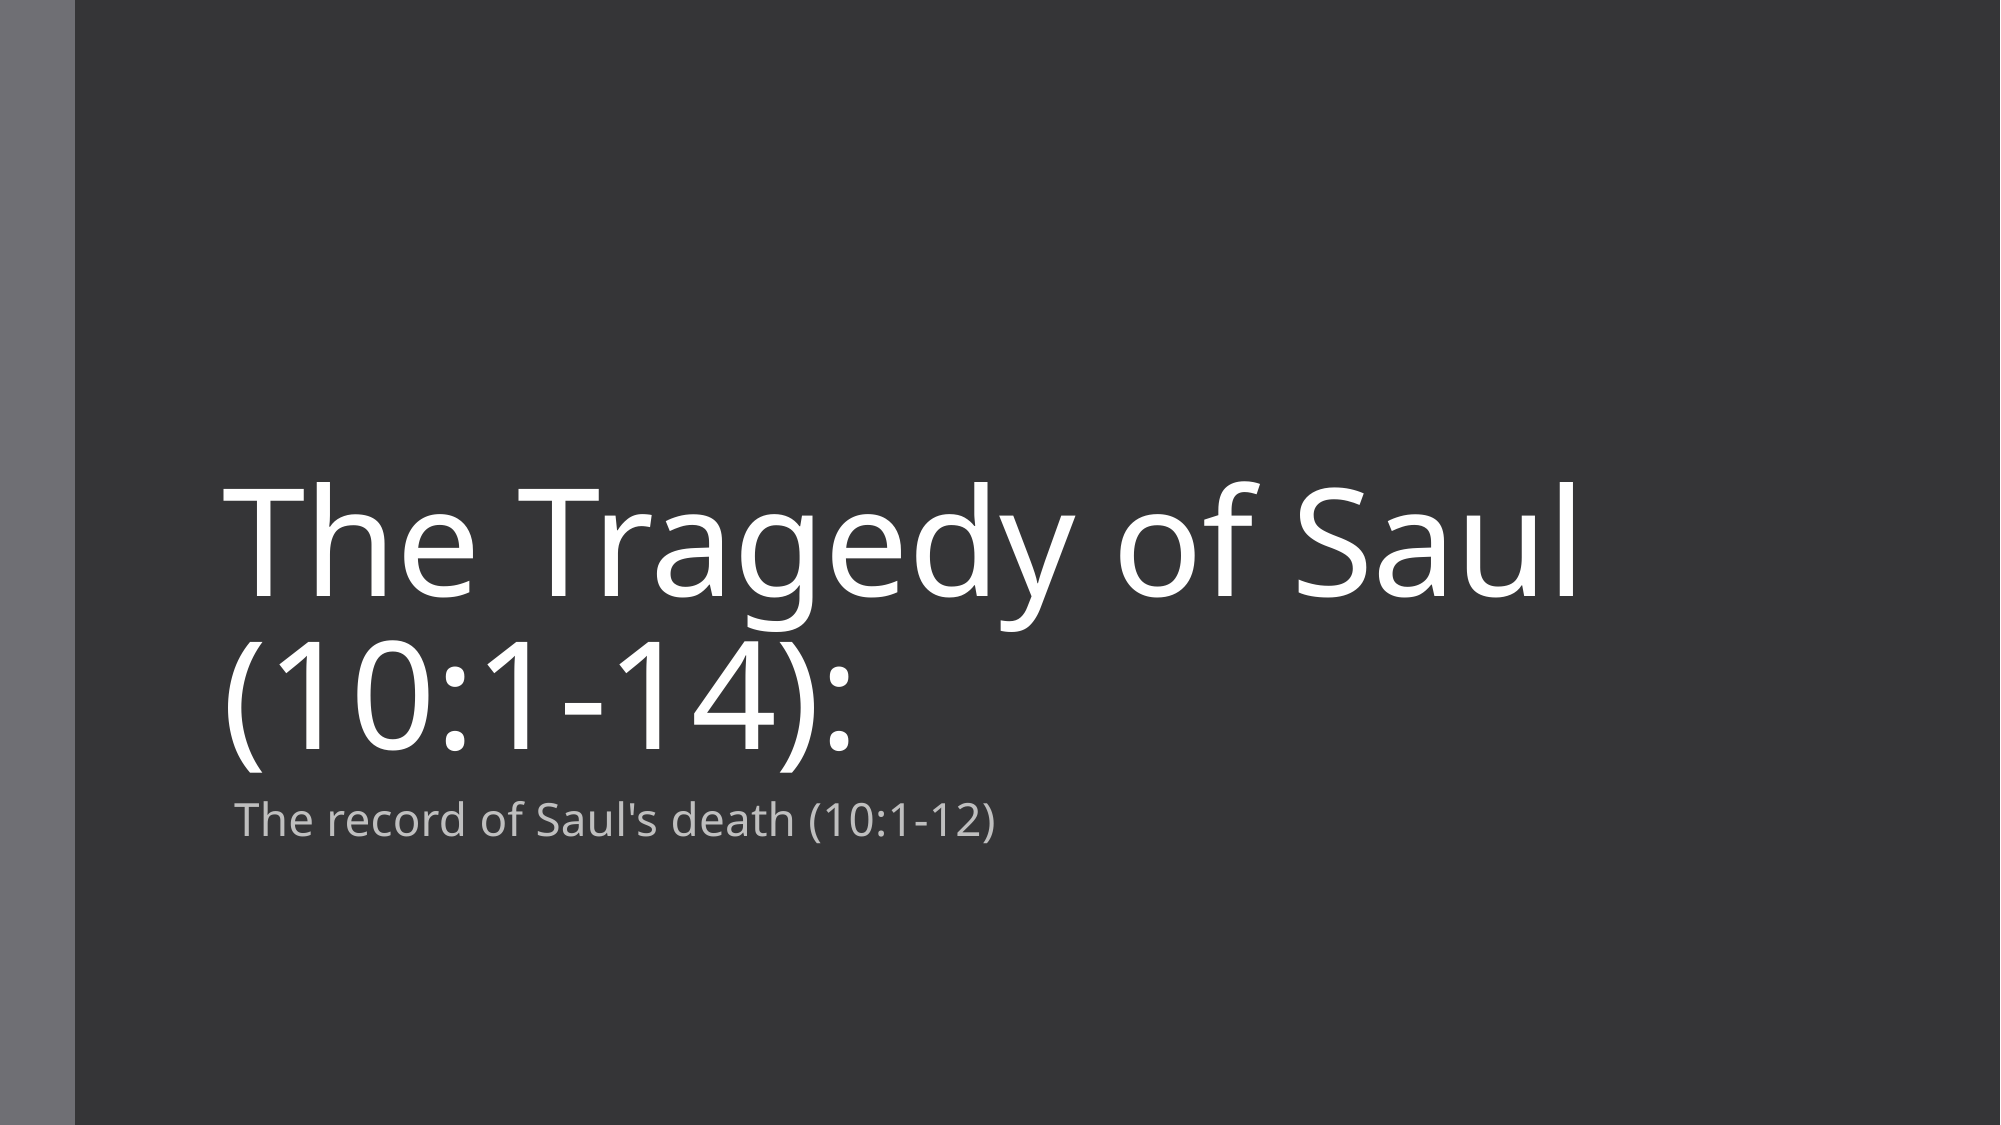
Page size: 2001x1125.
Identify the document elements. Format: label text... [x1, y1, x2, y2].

subtitle The record of Saul's death (10:1-12) [206, 787, 1752, 1066]
title The Tragedy of Saul (10:1-14): [206, 124, 1752, 787]
